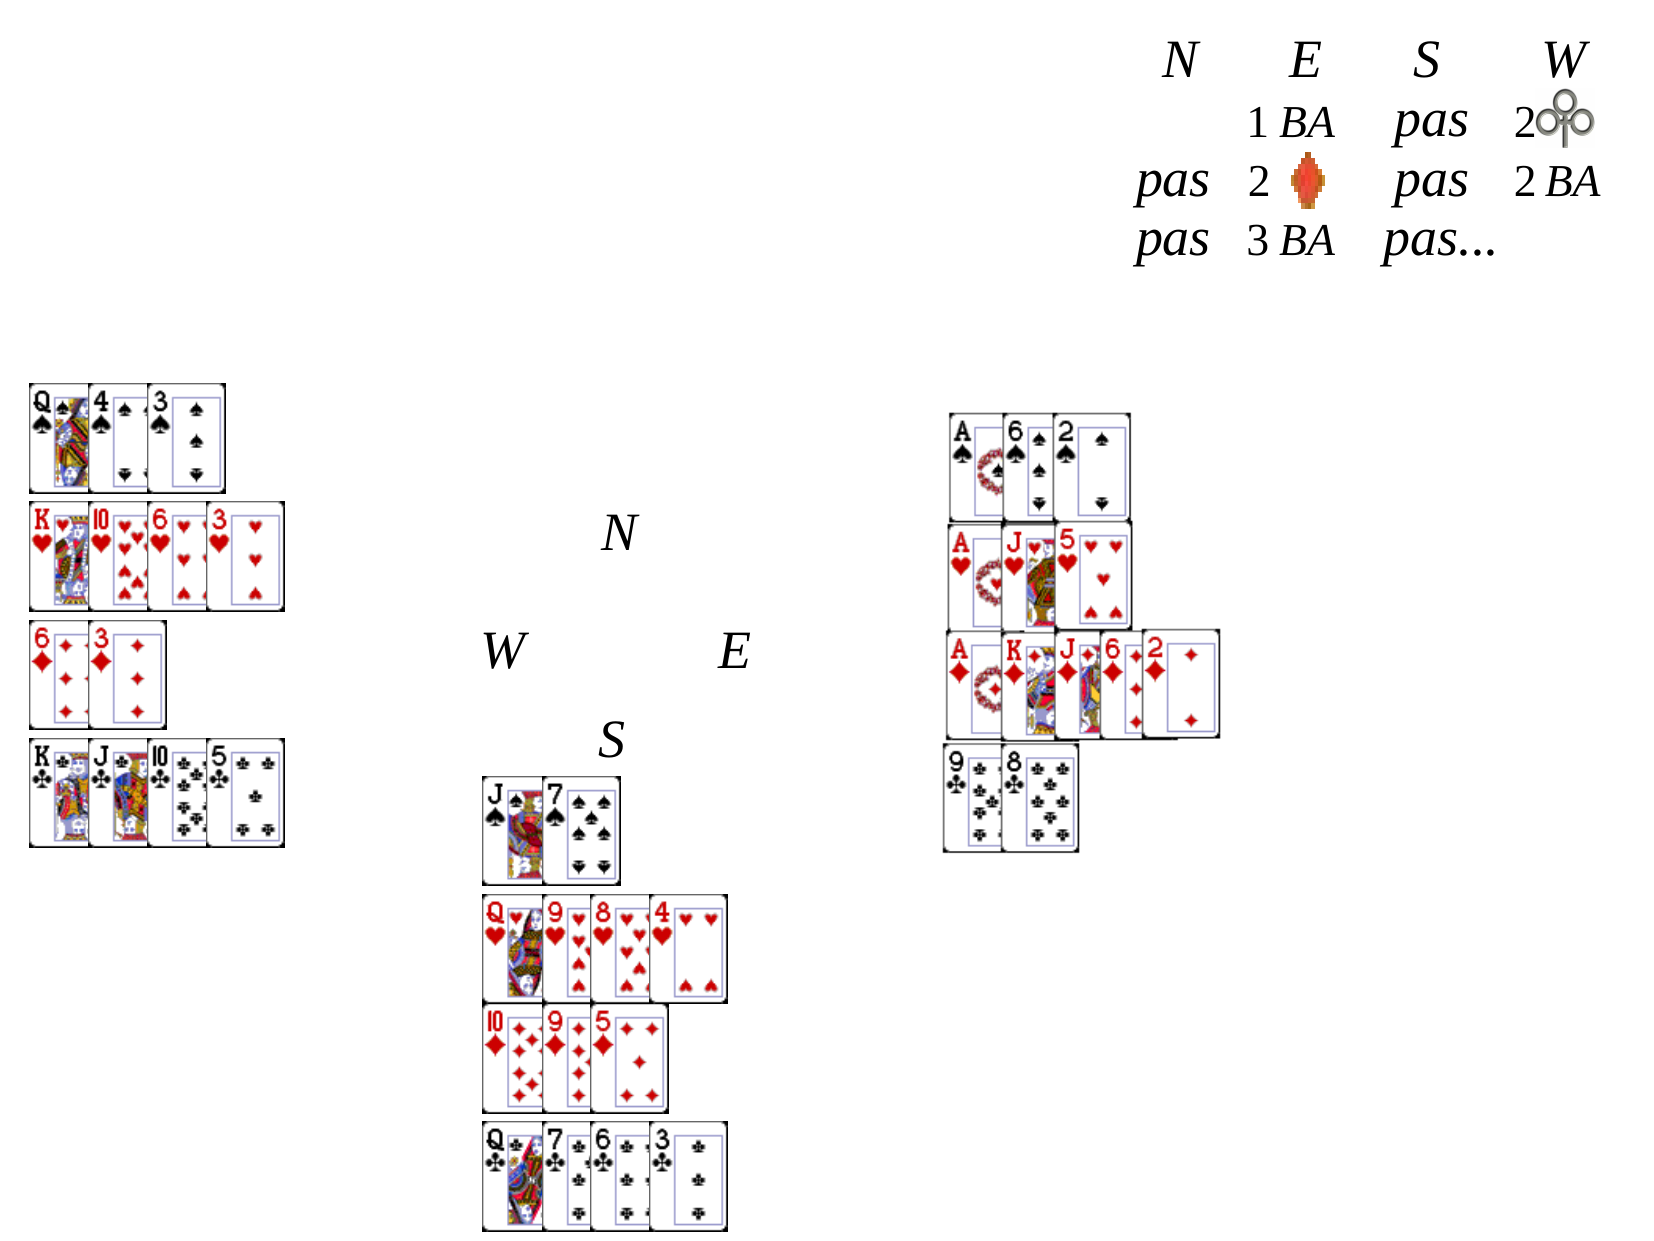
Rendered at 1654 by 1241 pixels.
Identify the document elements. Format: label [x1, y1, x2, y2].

chart [474, 620, 532, 681]
picture [29, 383, 226, 494]
picture [1288, 147, 1329, 215]
chart [590, 708, 632, 769]
picture [1535, 88, 1595, 148]
chart [1151, 29, 1204, 90]
chart [590, 501, 643, 562]
picture [482, 1121, 728, 1232]
picture [29, 501, 285, 612]
chart [1505, 96, 1535, 148]
picture [29, 738, 285, 848]
chart [1369, 28, 1607, 267]
chart [1535, 28, 1593, 88]
chart [1122, 147, 1218, 267]
picture [915, 399, 1258, 886]
chart [1279, 28, 1329, 89]
chart [1240, 96, 1341, 148]
picture [482, 894, 728, 1114]
chart [1240, 155, 1277, 207]
picture [29, 620, 167, 730]
chart [1240, 214, 1341, 266]
picture [482, 776, 621, 886]
chart [708, 620, 758, 681]
